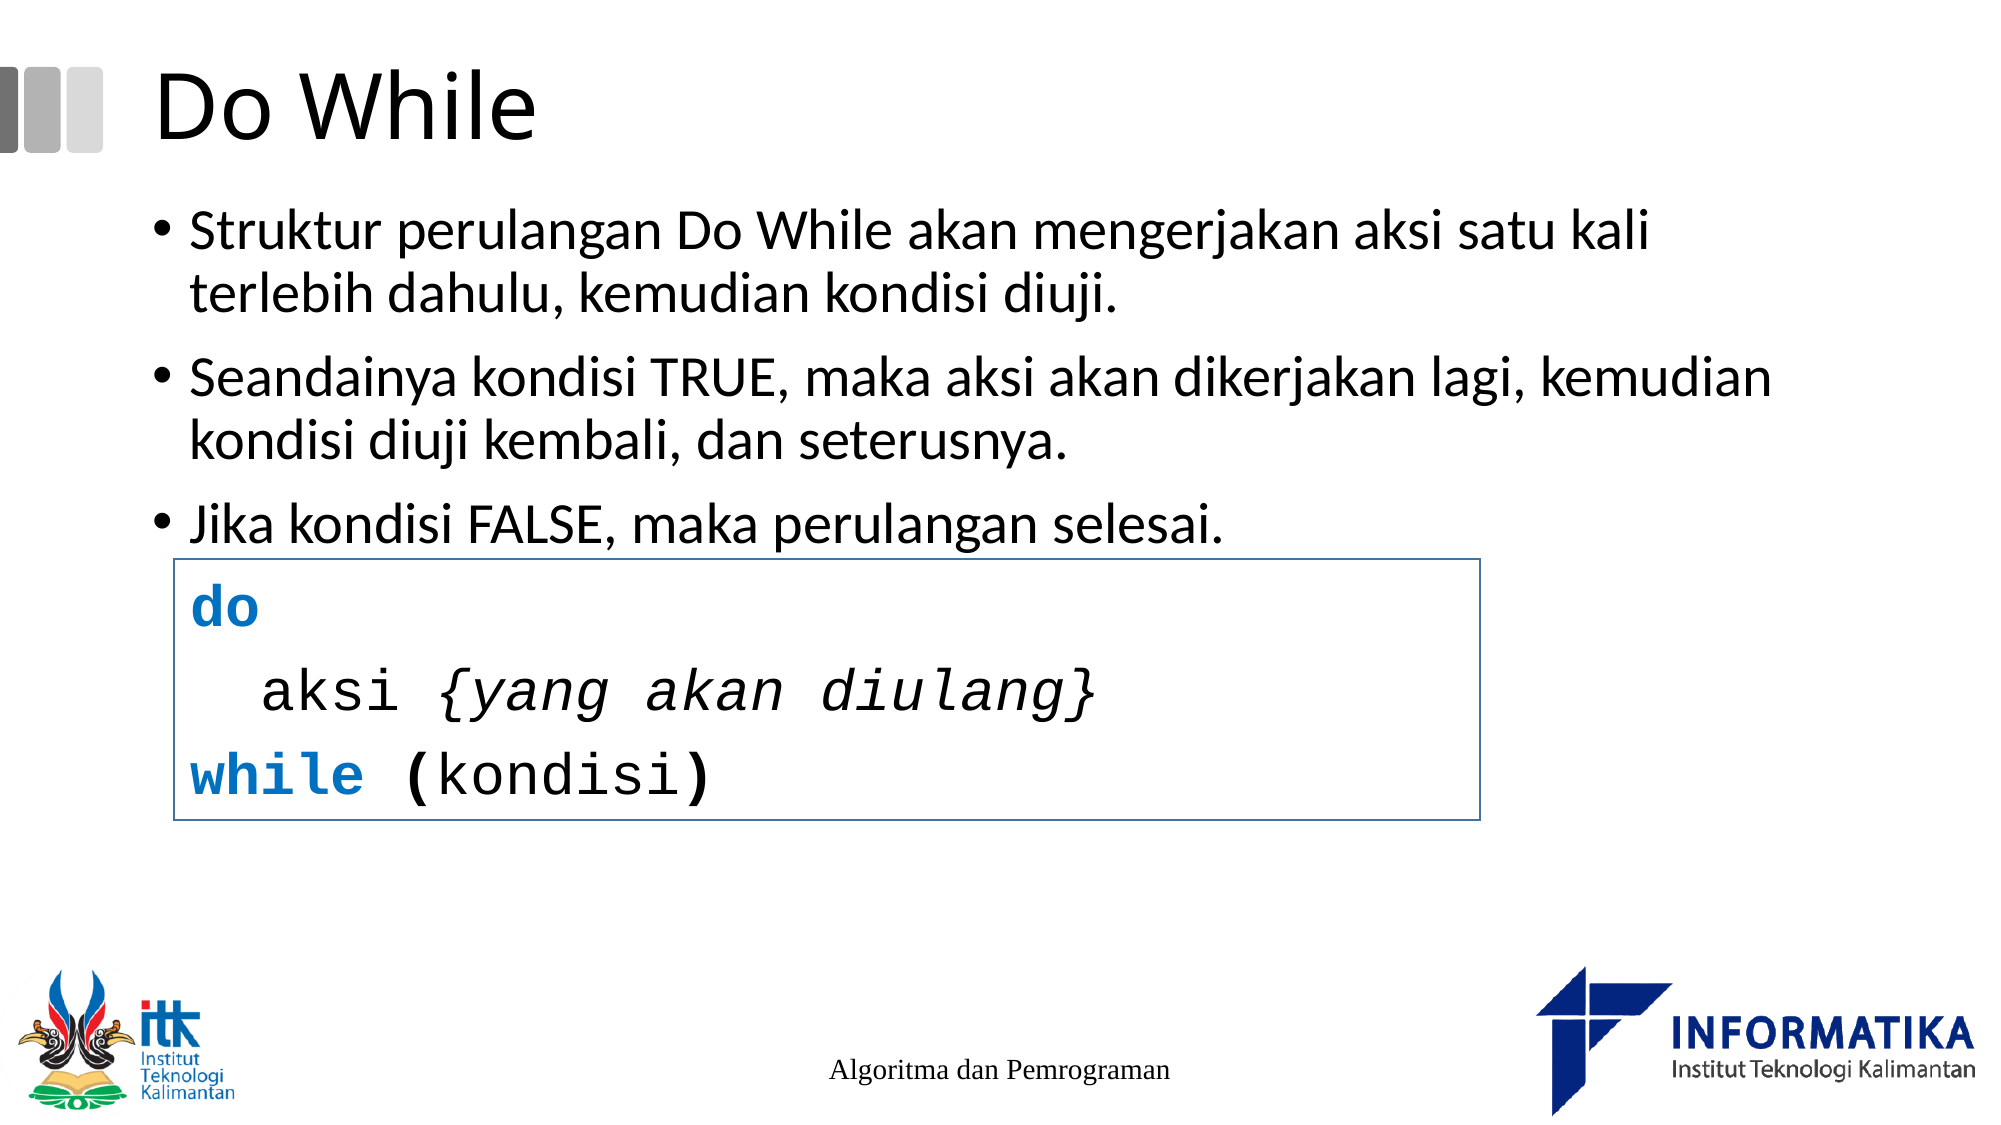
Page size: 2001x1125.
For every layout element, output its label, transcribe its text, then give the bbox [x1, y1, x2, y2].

list Struktur perulangan Do While akan mengerjakan aksi satu kali terlebih dahulu, kemudian kondisi diuji. Seandainya kondisi TRUE, maka aksi akan dikerjakan lagi, kemudian kondisi diuji kembali, dan seterusnya. Jika kondisi FALSE, maka perulangan selesai. do aksi {yang akan diulang} while (kondisi) [137, 191, 1808, 945]
picture [1534, 965, 1976, 1118]
title Do While [137, 1, 1863, 219]
picture [0, 935, 253, 1125]
